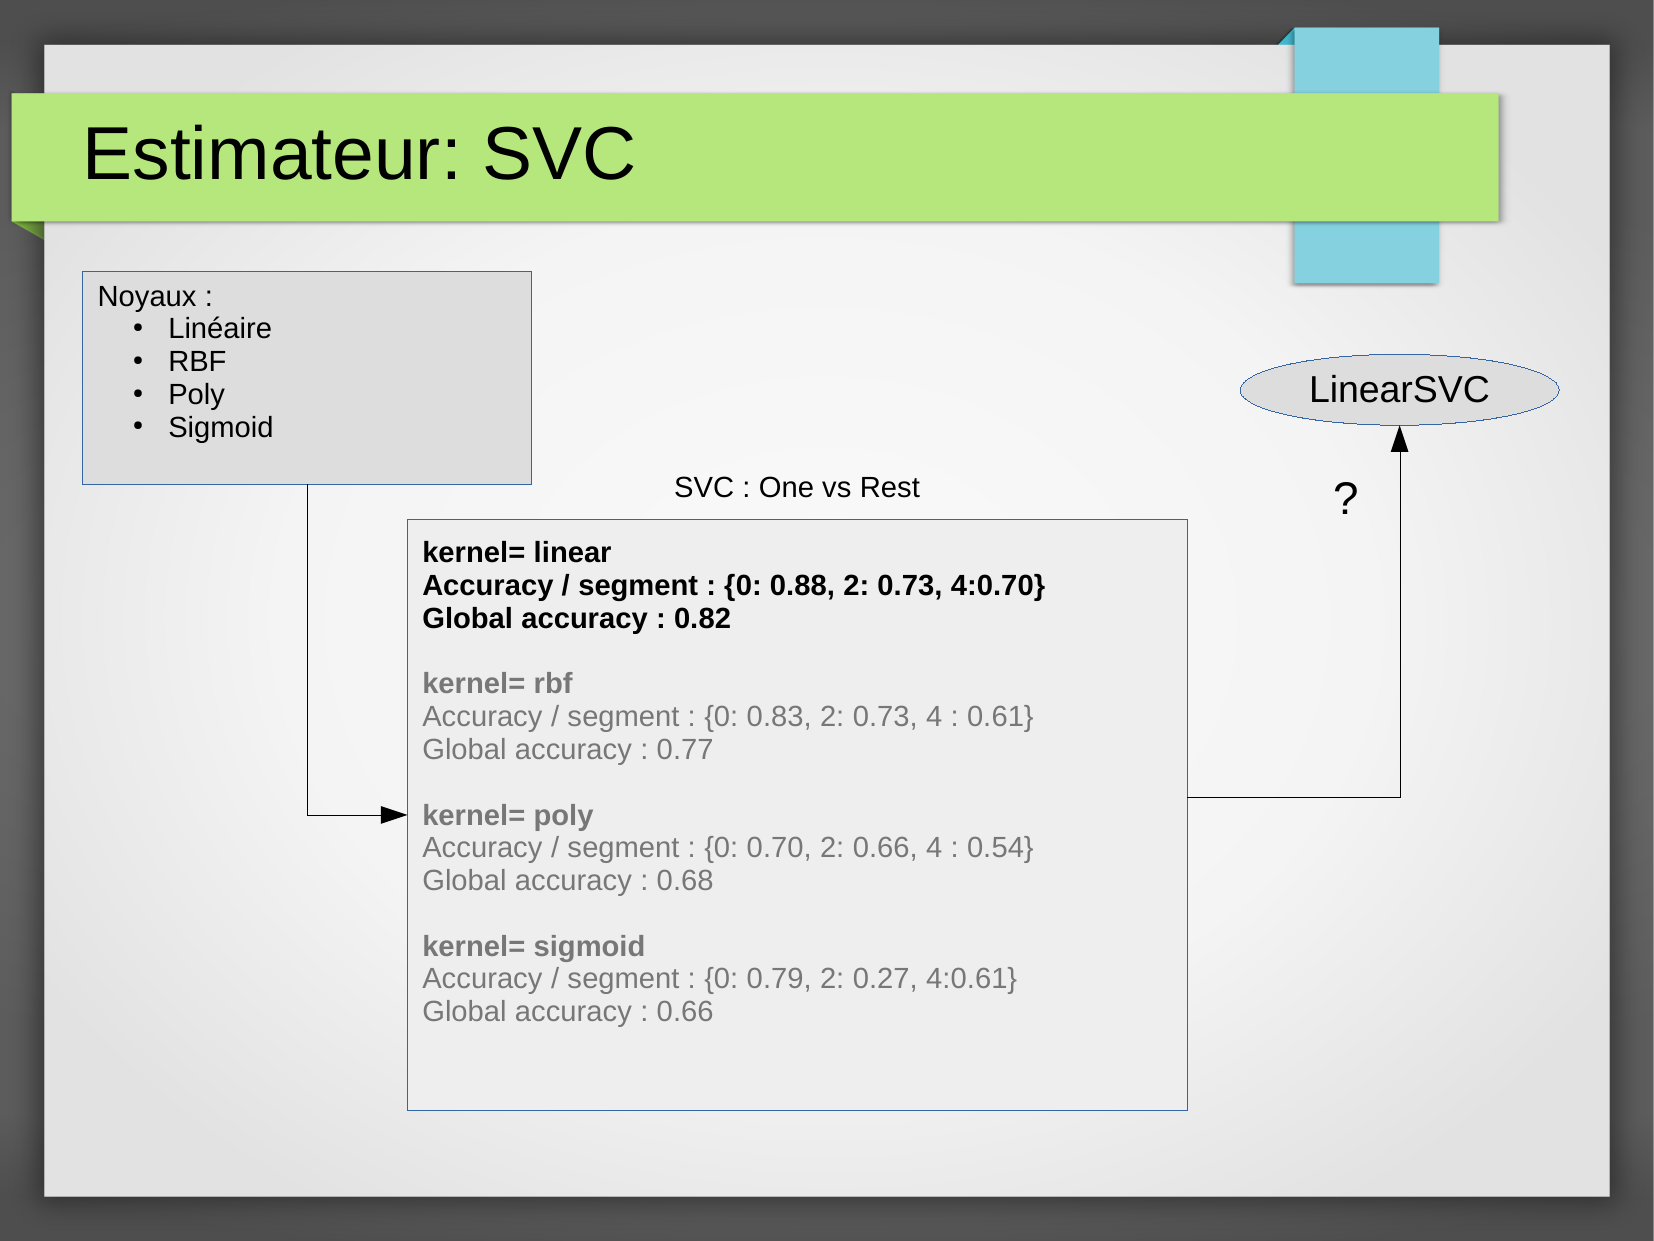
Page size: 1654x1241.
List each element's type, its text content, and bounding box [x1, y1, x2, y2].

picture [0, 0, 1654, 1241]
title Estimateur: SVC [82, 94, 1477, 213]
text_box [413, 655, 1176, 1046]
text_box LinearSVC [1240, 354, 1560, 426]
text_box Noyaux : Linéaire RBF Poly Sigmoid [82, 271, 532, 485]
text_box ? [1299, 465, 1394, 532]
text_box SVC : One vs Rest kernel= linear Accuracy / segment : {0: 0.88, 2: 0.73, 4:0.70} Global accuracy : 0.82 kernel= rbf Accuracy / segment : {0: 0.83, 2: 0.73, 4 : 0.61} Global accuracy : 0.77 kernel= poly Accuracy / segment : {0: 0.70, 2: 0.66, 4 : 0.54} Global accuracy : 0.68 kernel= sigmoid Accuracy / segment : {0: 0.79, 2: 0.27, 4:0.61} Global accuracy : 0.66 [407, 519, 1188, 1111]
